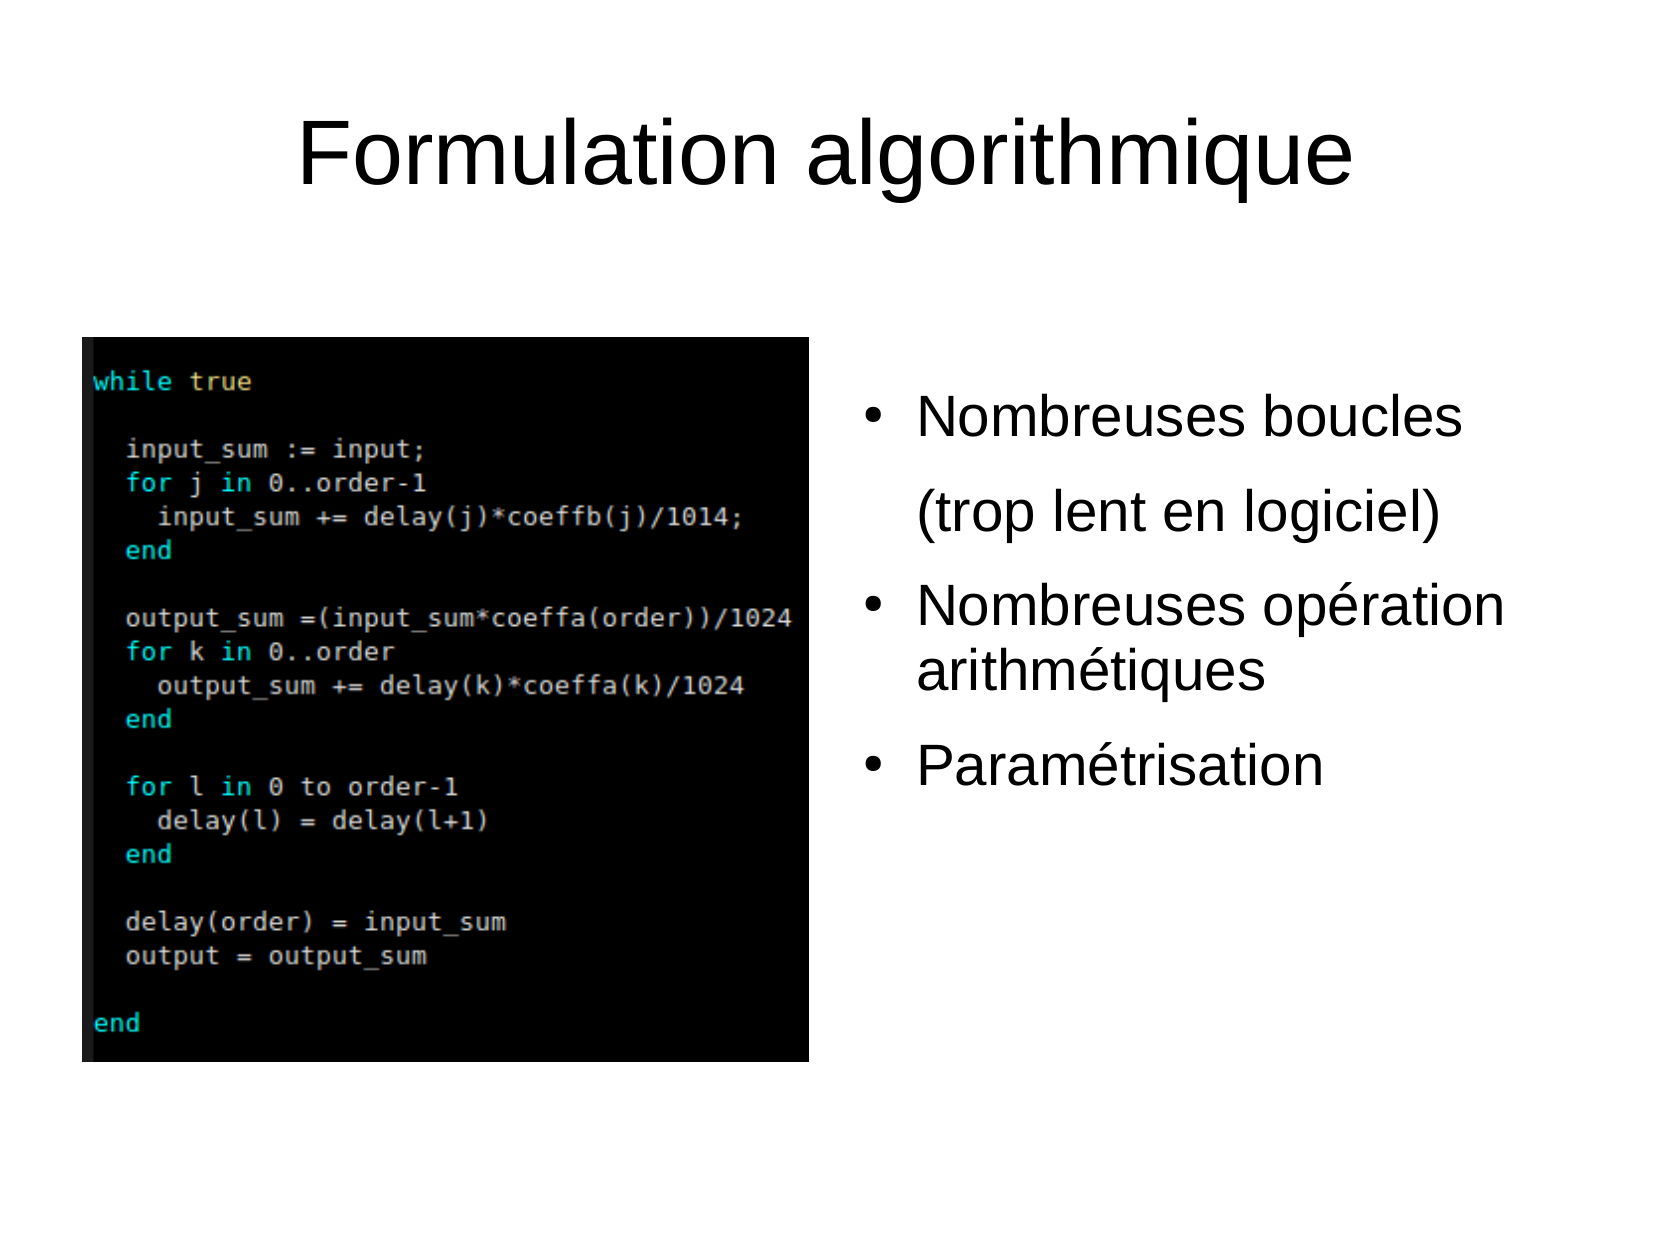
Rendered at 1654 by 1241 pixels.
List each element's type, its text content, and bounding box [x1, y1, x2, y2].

title Formulation algorithmique [82, 49, 1571, 257]
list Nombreuses boucles (trop lent en logiciel) Nombreuses opération arithmétiques Paramétrisation [845, 383, 1572, 1109]
picture [82, 337, 809, 1062]
